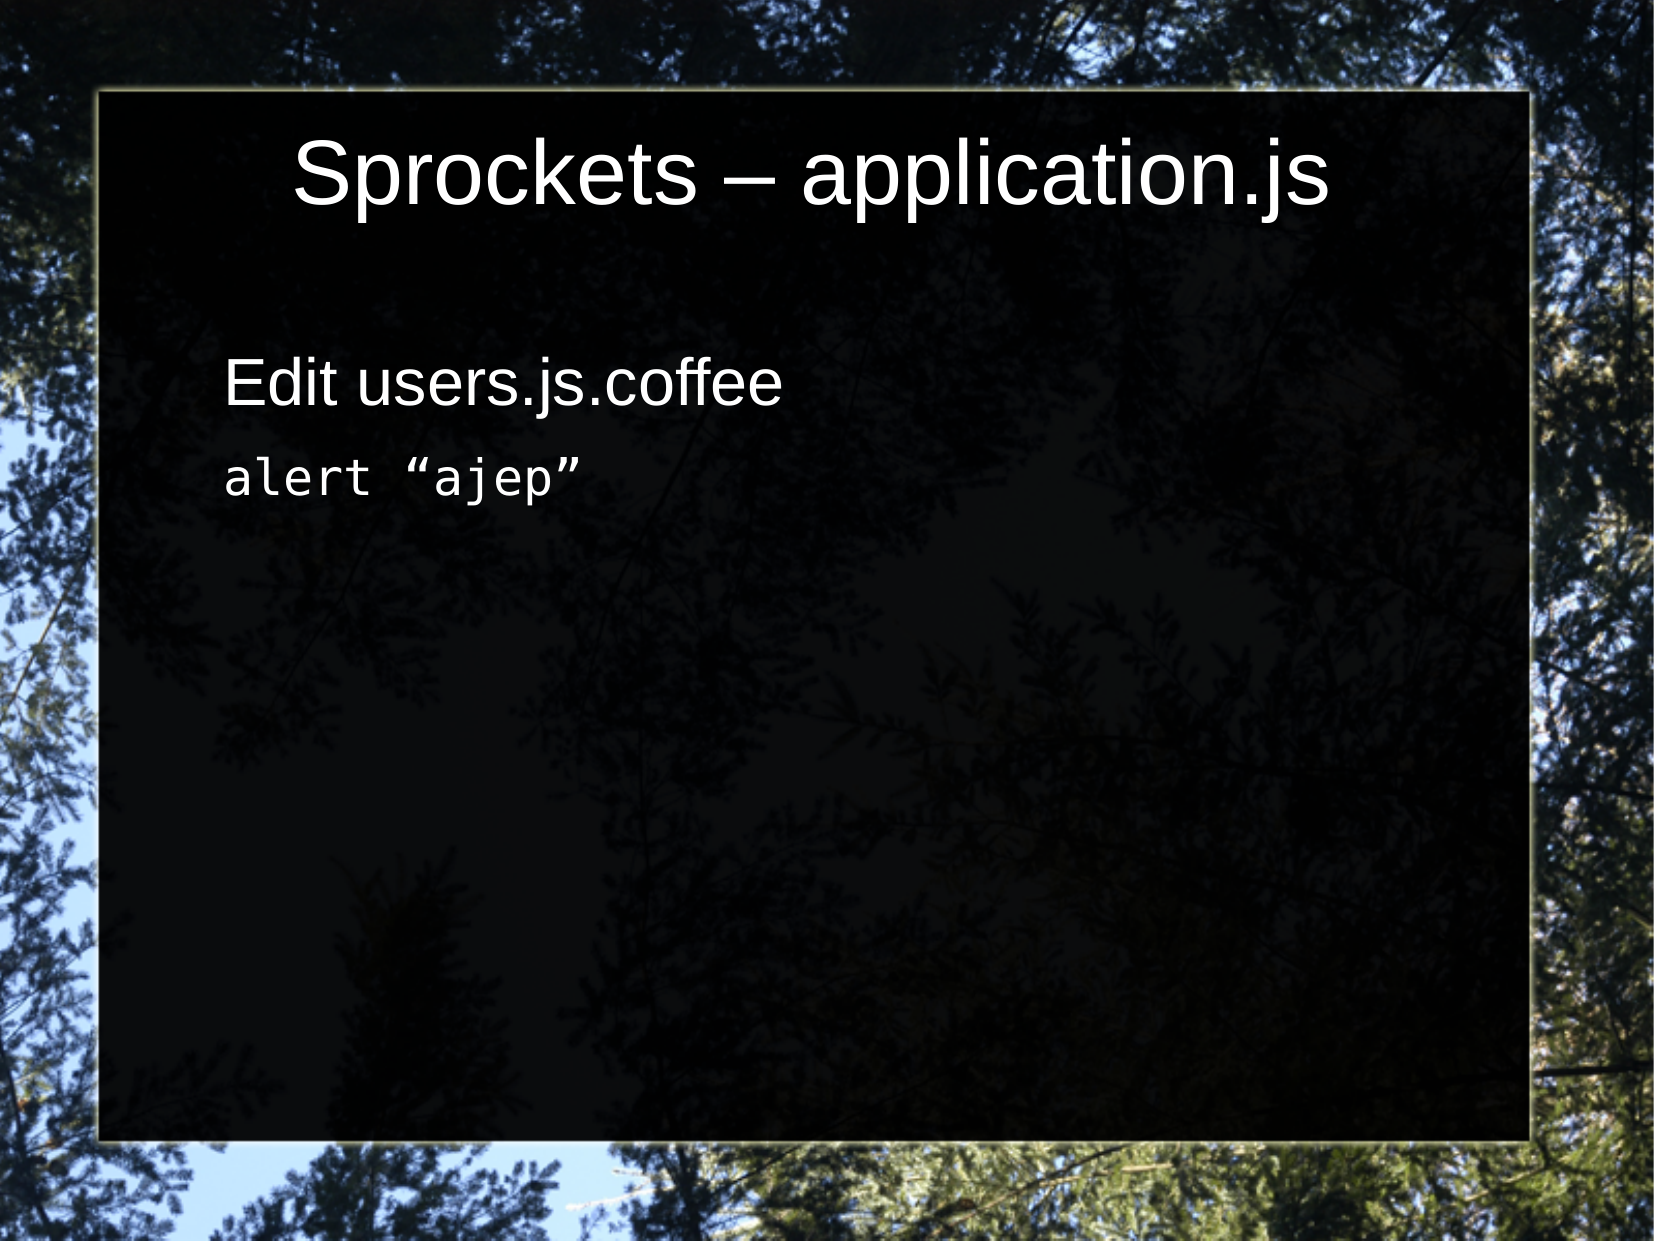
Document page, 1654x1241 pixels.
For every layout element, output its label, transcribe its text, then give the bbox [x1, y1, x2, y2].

list Edit users.js.coffee alert “ajep” [152, 344, 1534, 1127]
title Sprockets – application.js [88, 88, 1536, 257]
picture [0, 0, 1654, 1241]
